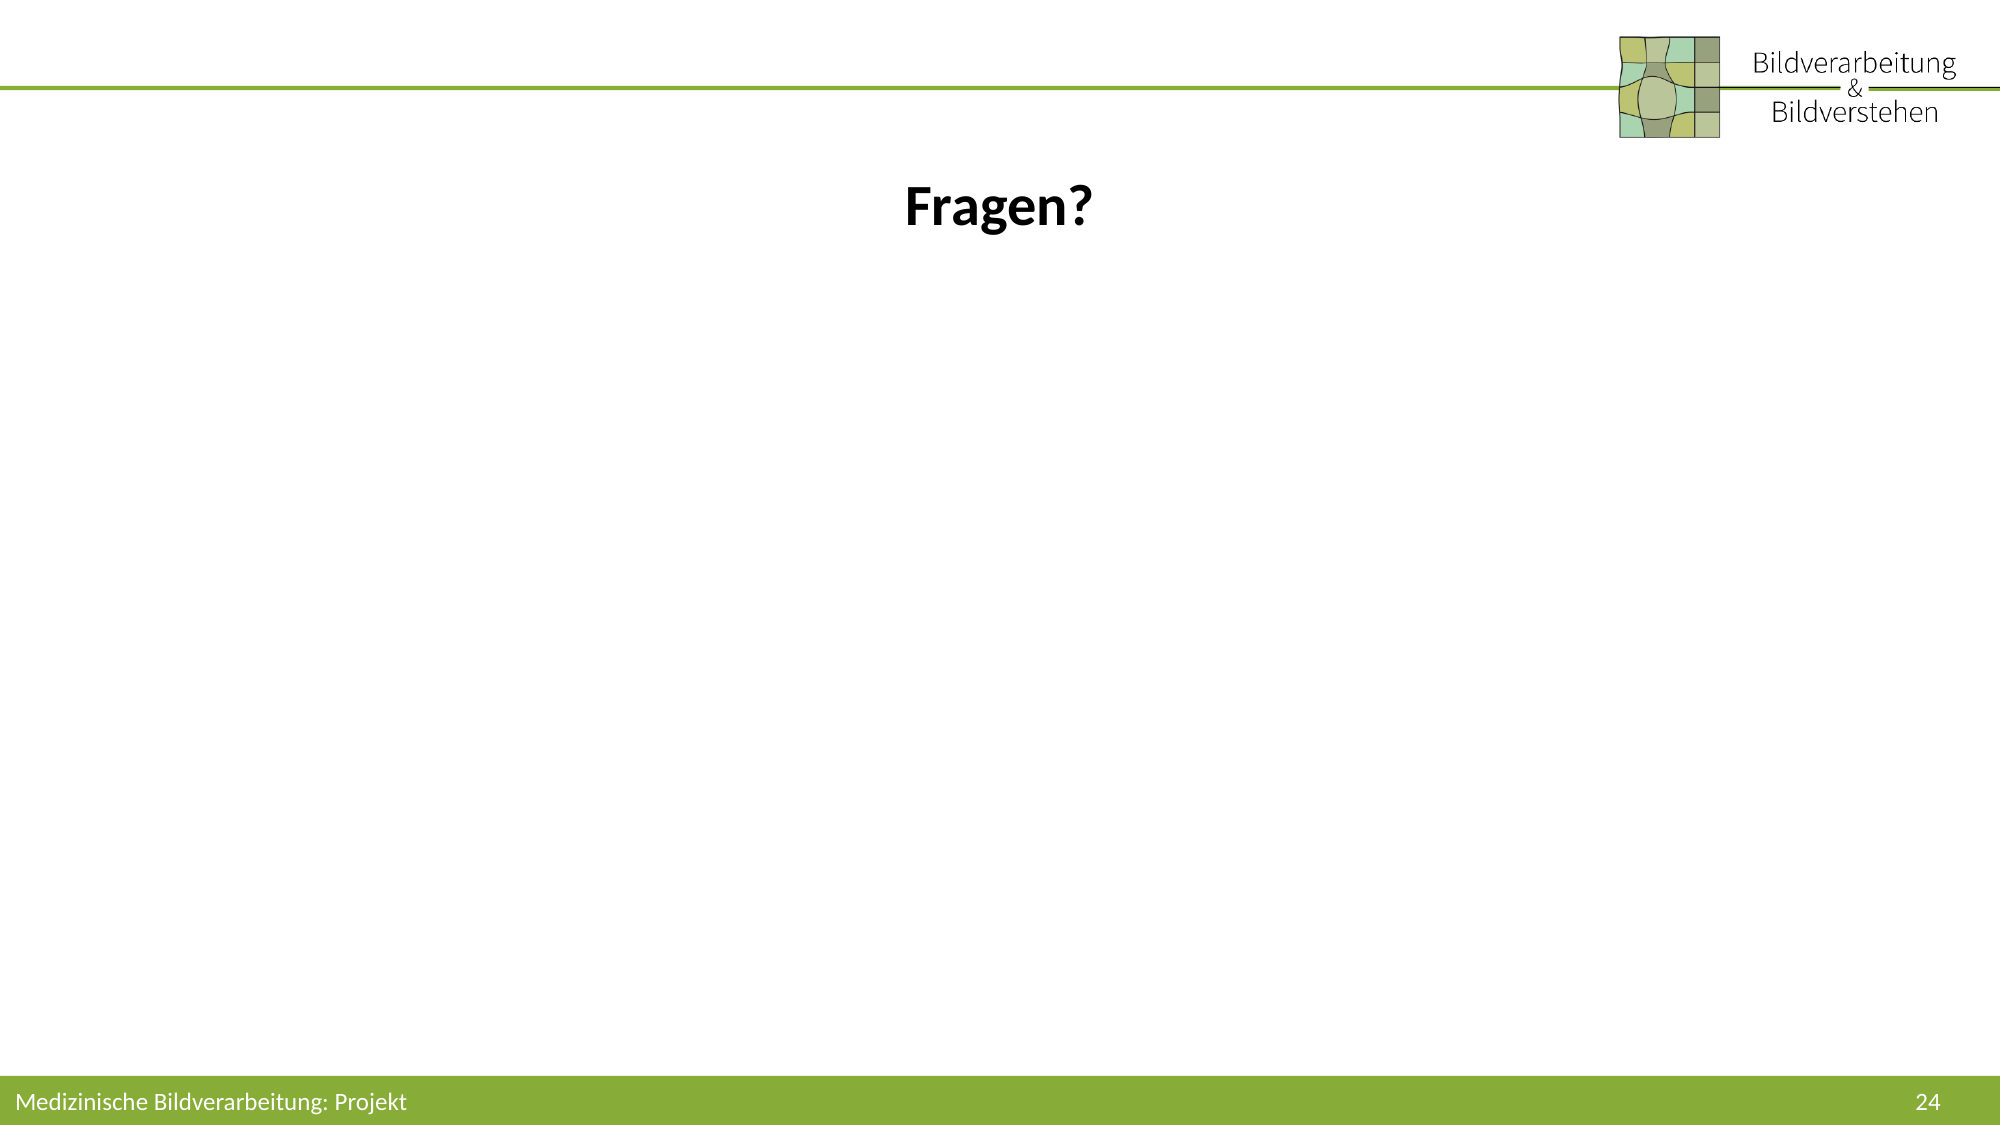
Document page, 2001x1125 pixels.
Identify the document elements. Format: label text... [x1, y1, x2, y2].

footer Medizinische Bildverarbeitung: Projekt [0, 1076, 1338, 1125]
slide_number <Foliennummer> [1505, 1076, 1956, 1125]
title Fragen? [137, 153, 1863, 251]
picture [1618, 36, 2000, 138]
